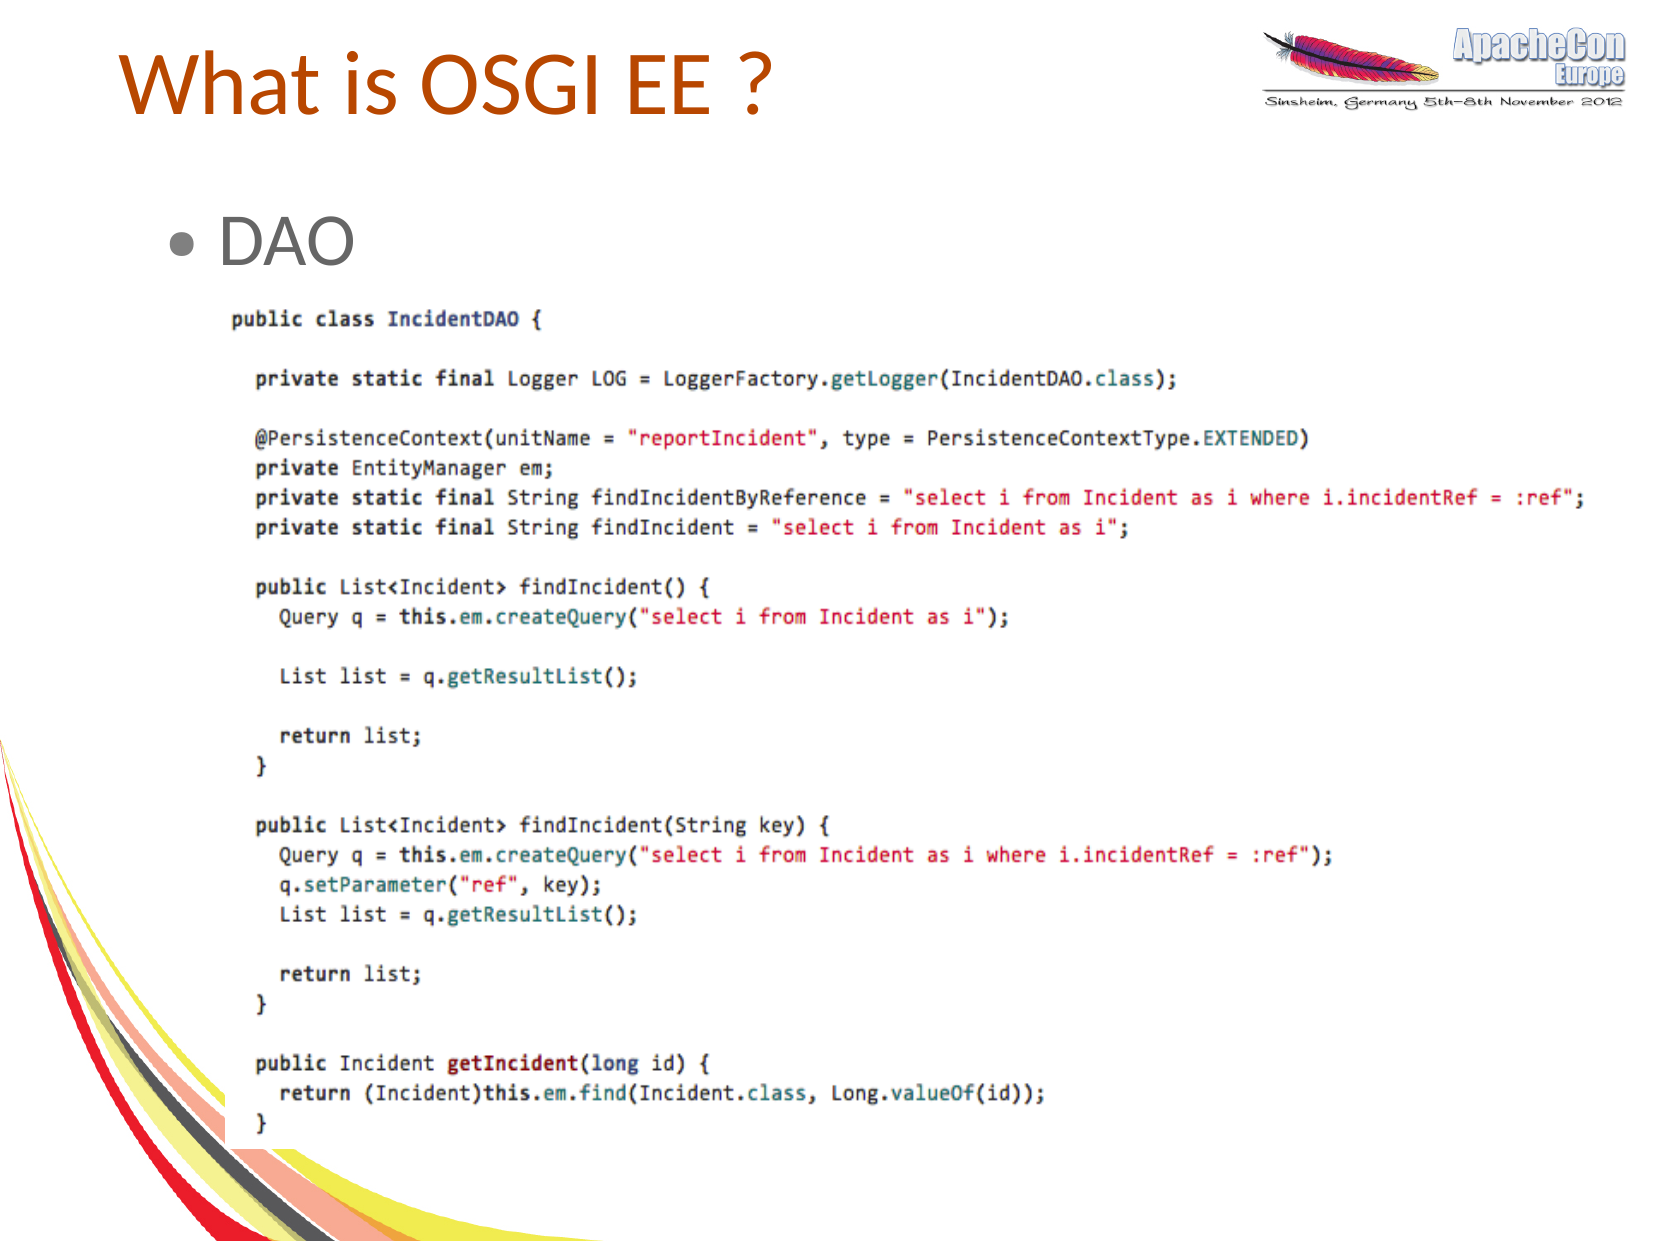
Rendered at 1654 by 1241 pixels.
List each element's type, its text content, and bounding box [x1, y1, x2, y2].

list DAO [147, 209, 1595, 1063]
picture [0, 0, 1654, 1241]
title What is OSGI EE ? [59, 35, 1418, 148]
